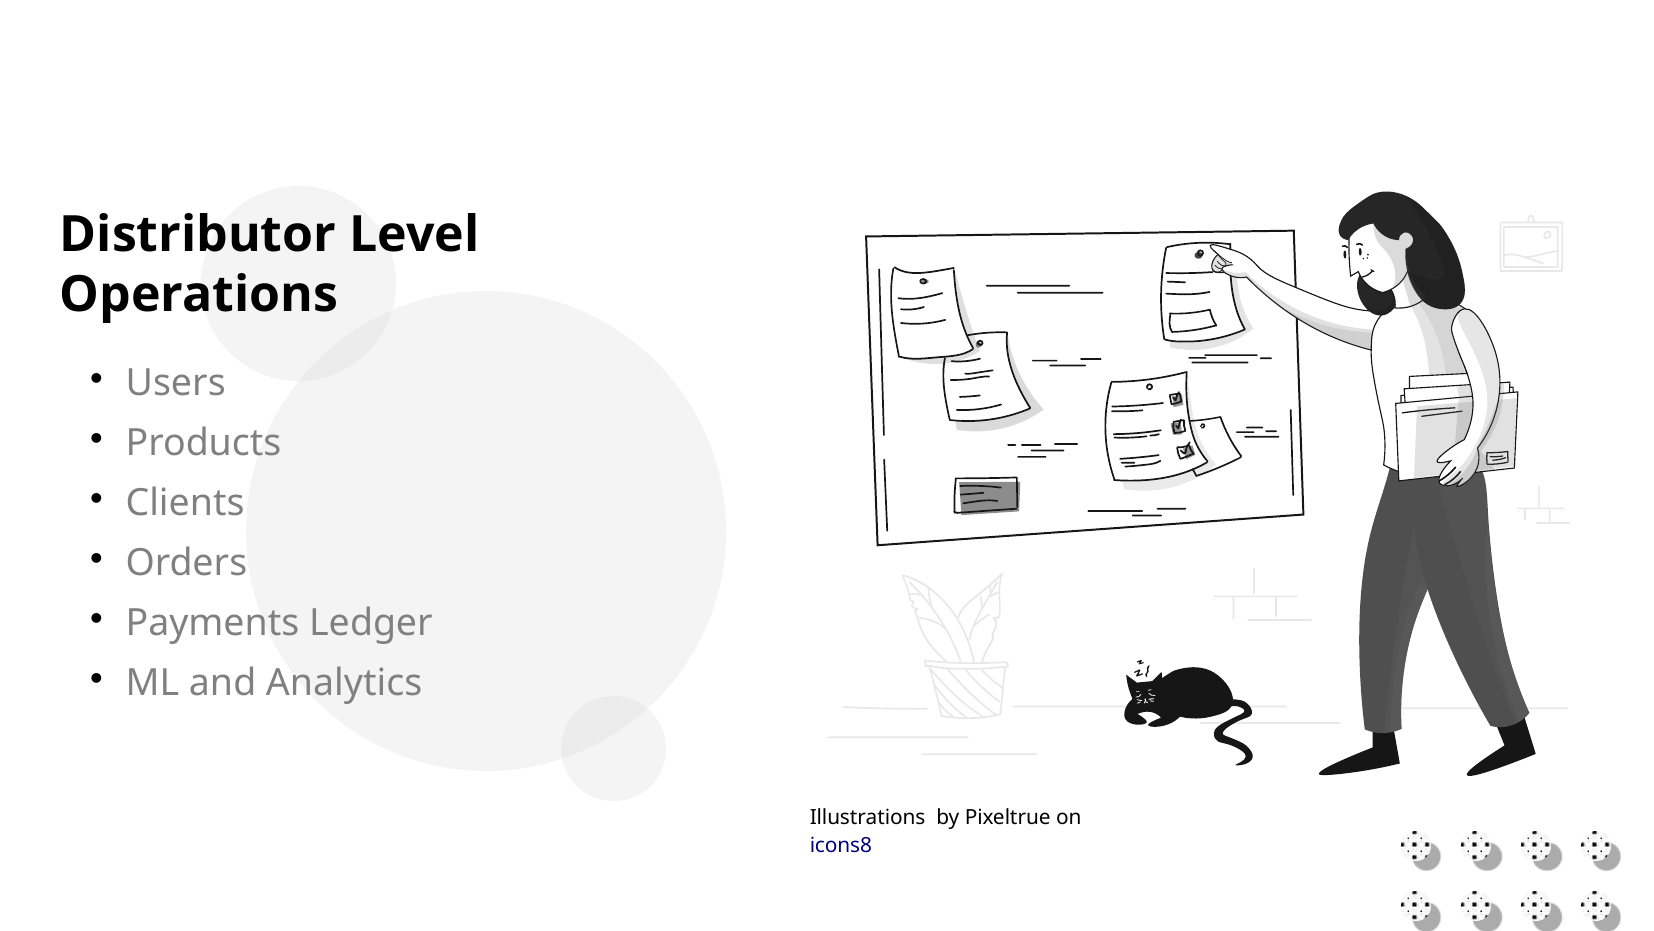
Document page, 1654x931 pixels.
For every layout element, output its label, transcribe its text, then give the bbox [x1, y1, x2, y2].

text_box Distributor Level Operations [44, 193, 600, 259]
picture [1580, 890, 1612, 922]
text_box Users Products Clients Orders Payments Ledger ML and Analytics [75, 350, 1005, 680]
picture [1400, 830, 1432, 862]
picture [1460, 830, 1492, 862]
picture [1581, 830, 1612, 862]
picture [1520, 831, 1552, 862]
picture [1520, 890, 1552, 922]
picture [1400, 891, 1432, 922]
picture [1461, 890, 1492, 922]
